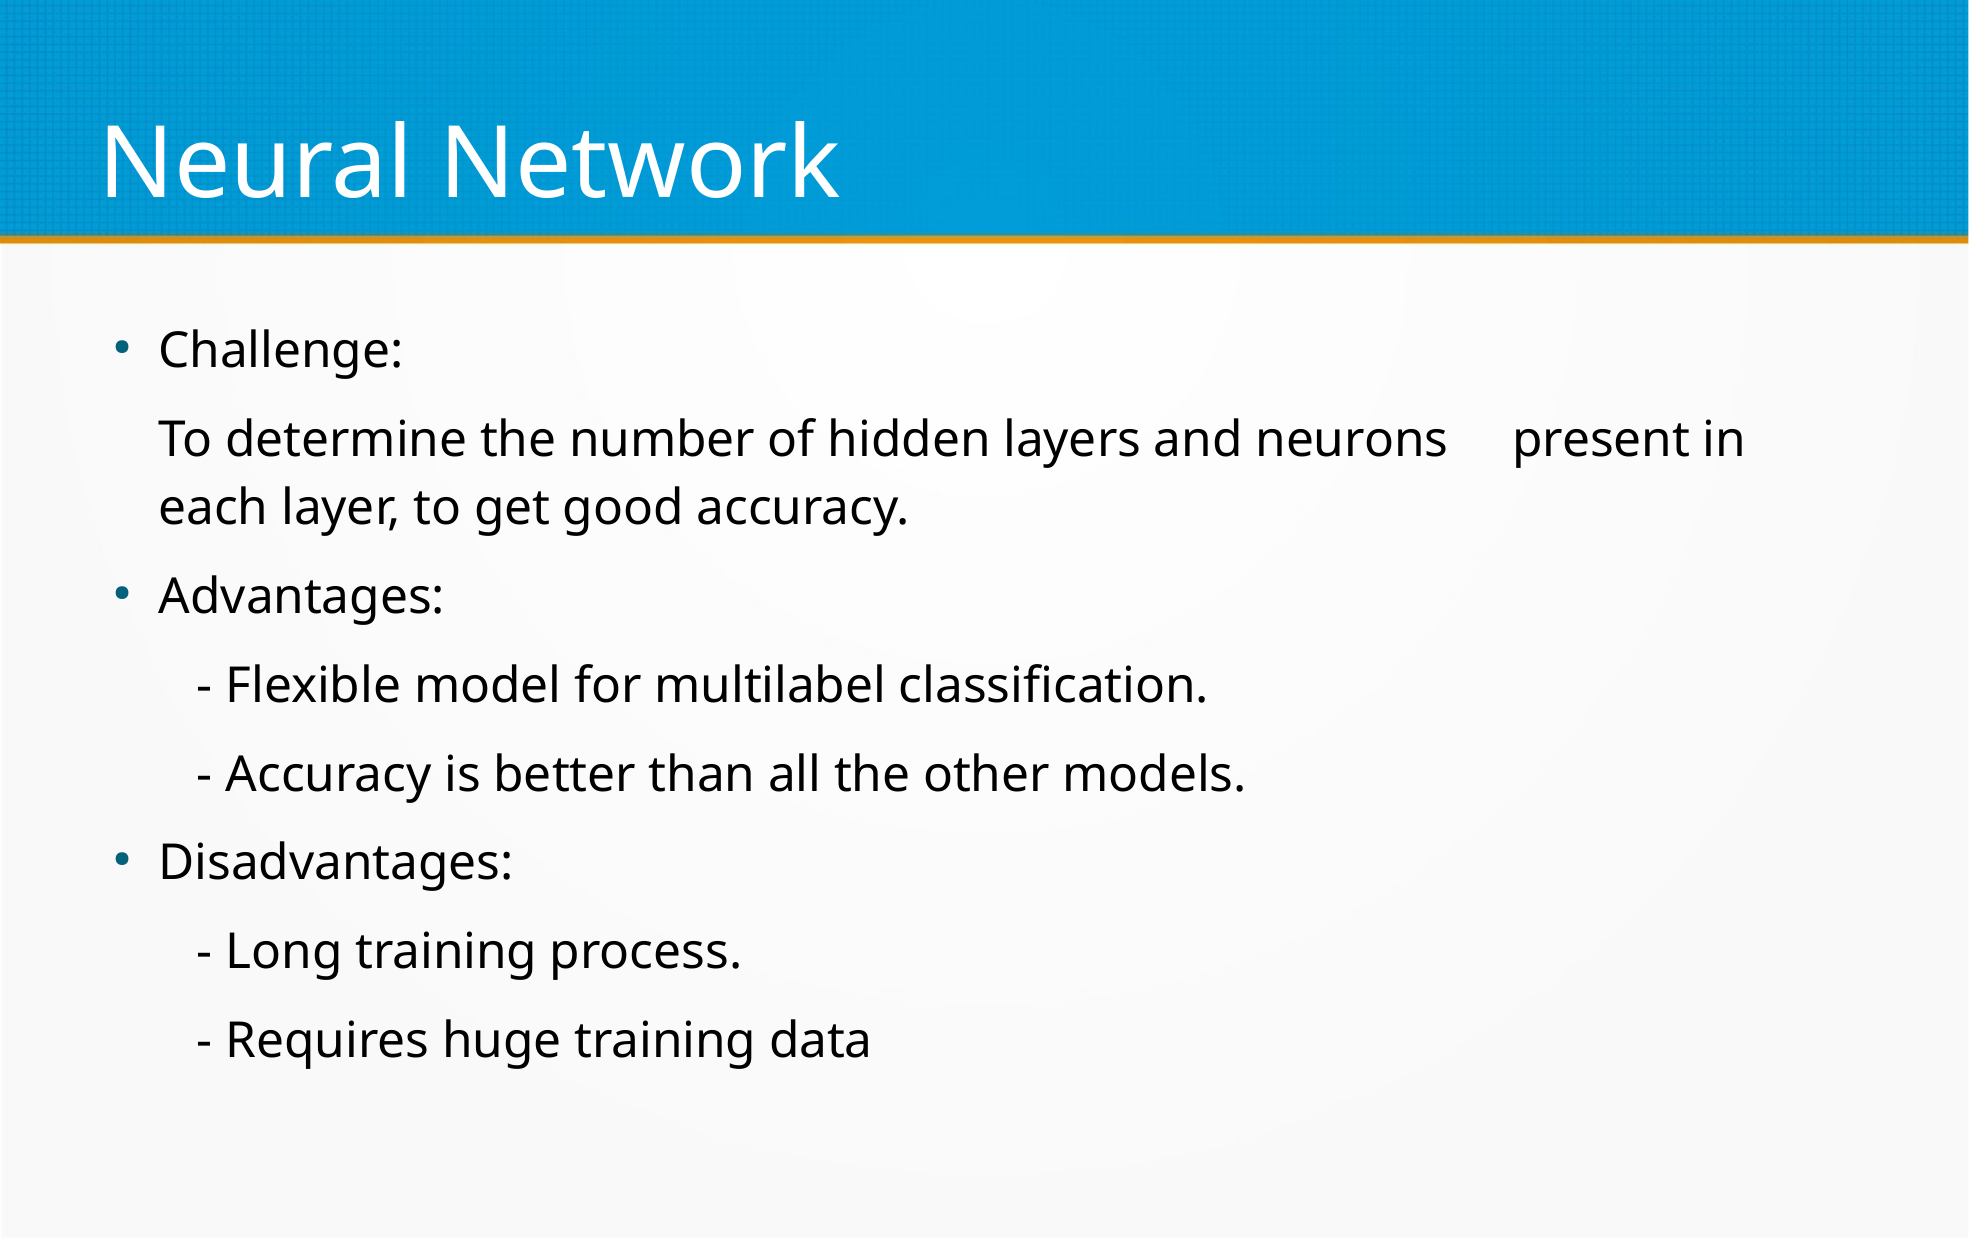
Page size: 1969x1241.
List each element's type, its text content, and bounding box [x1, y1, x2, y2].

title Neural Network [98, 19, 1870, 227]
list Challenge: To determine the number of hidden layers and neurons present in each layer, to get good accuracy. Advantages: - Flexible model for multilabel classification. - Accuracy is better than all the other models. Disadvantages: - Long training process. - Requires huge training data [98, 315, 1861, 1081]
picture [0, 233, 1969, 1241]
